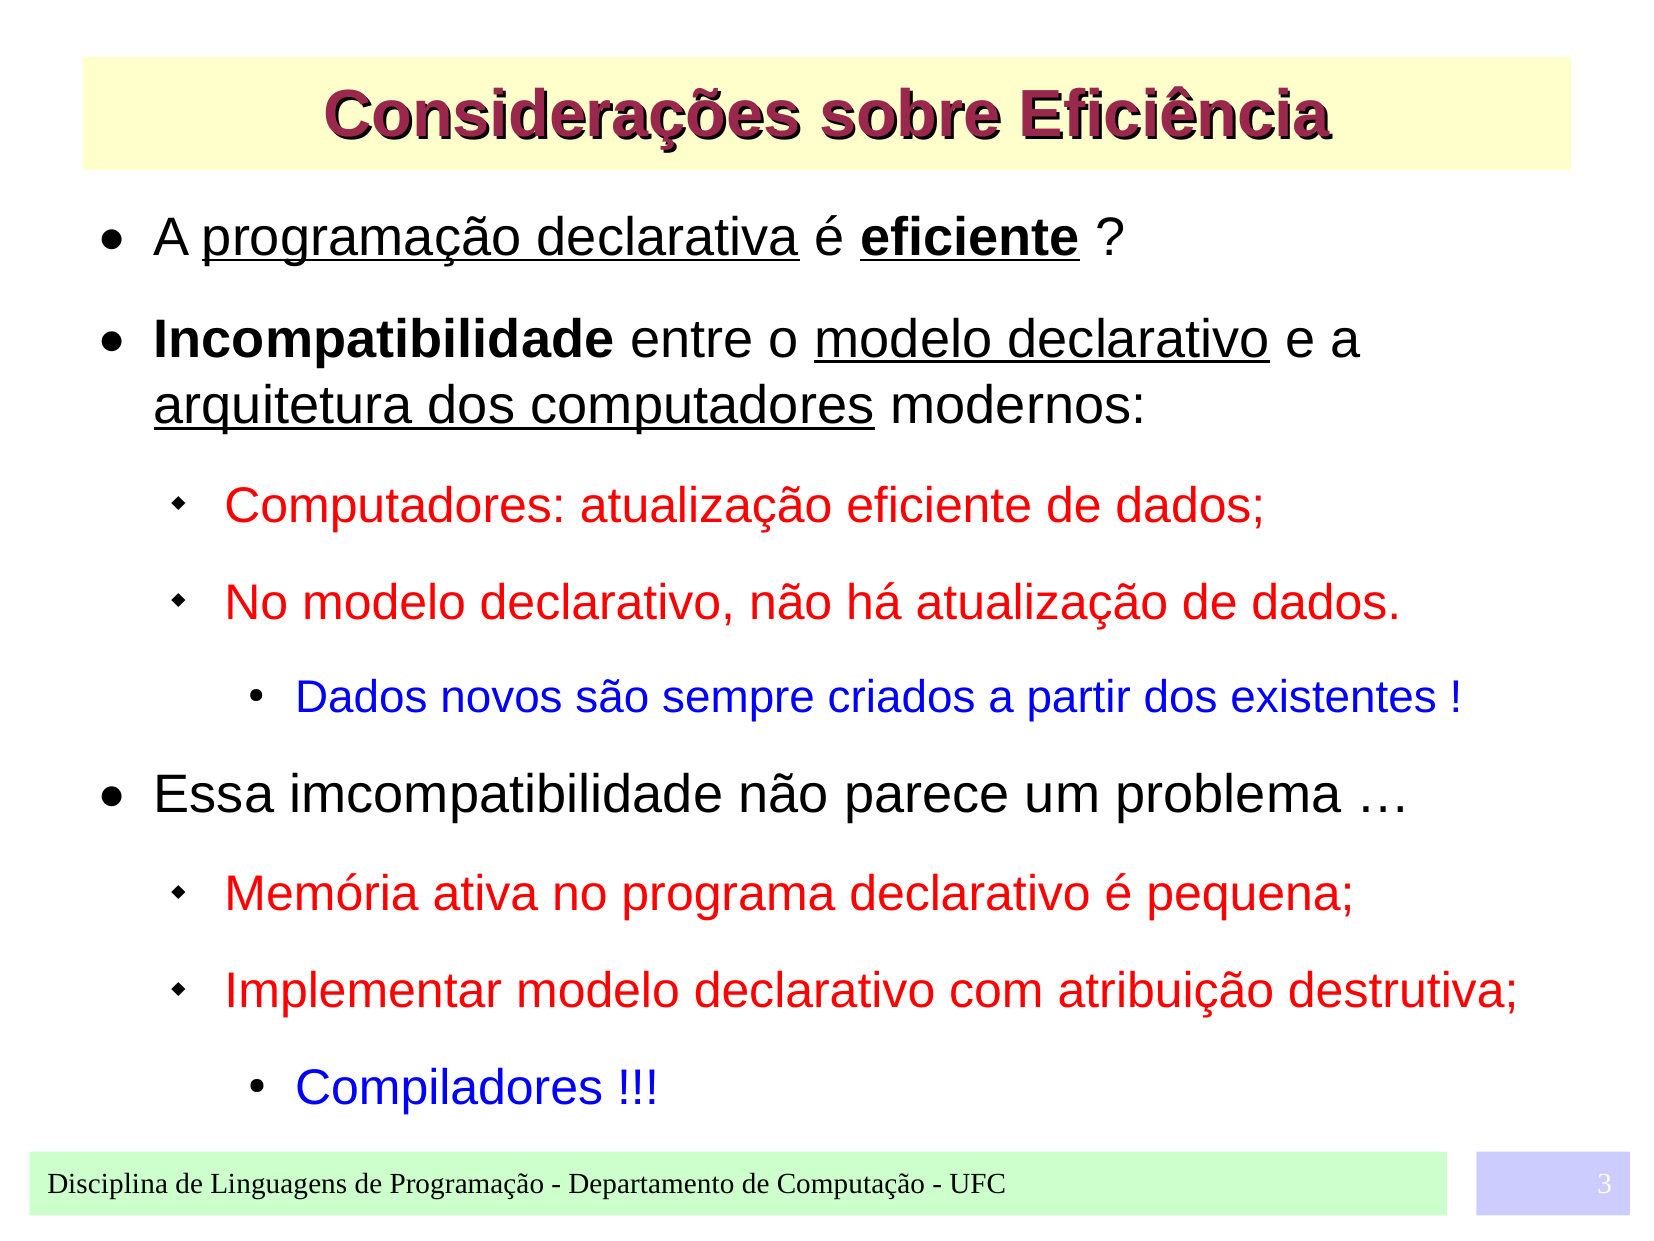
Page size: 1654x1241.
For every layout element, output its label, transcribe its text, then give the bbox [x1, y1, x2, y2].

title Considerações sobre Eficiência [82, 56, 1571, 170]
list A programação declarativa é eficiente ? Incompatibilidade entre o modelo declarativo e a arquitetura dos computadores modernos: Computadores: atualização eficiente de dados; No modelo declarativo, não há atualização de dados. Dados novos são sempre criados a partir dos existentes ! Essa imcompatibilidade não parece um problema … Memória ativa no programa declarativo é pequena; Implementar modelo declarativo com atribuição destrutiva; Compiladores !!! [82, 206, 1571, 1137]
